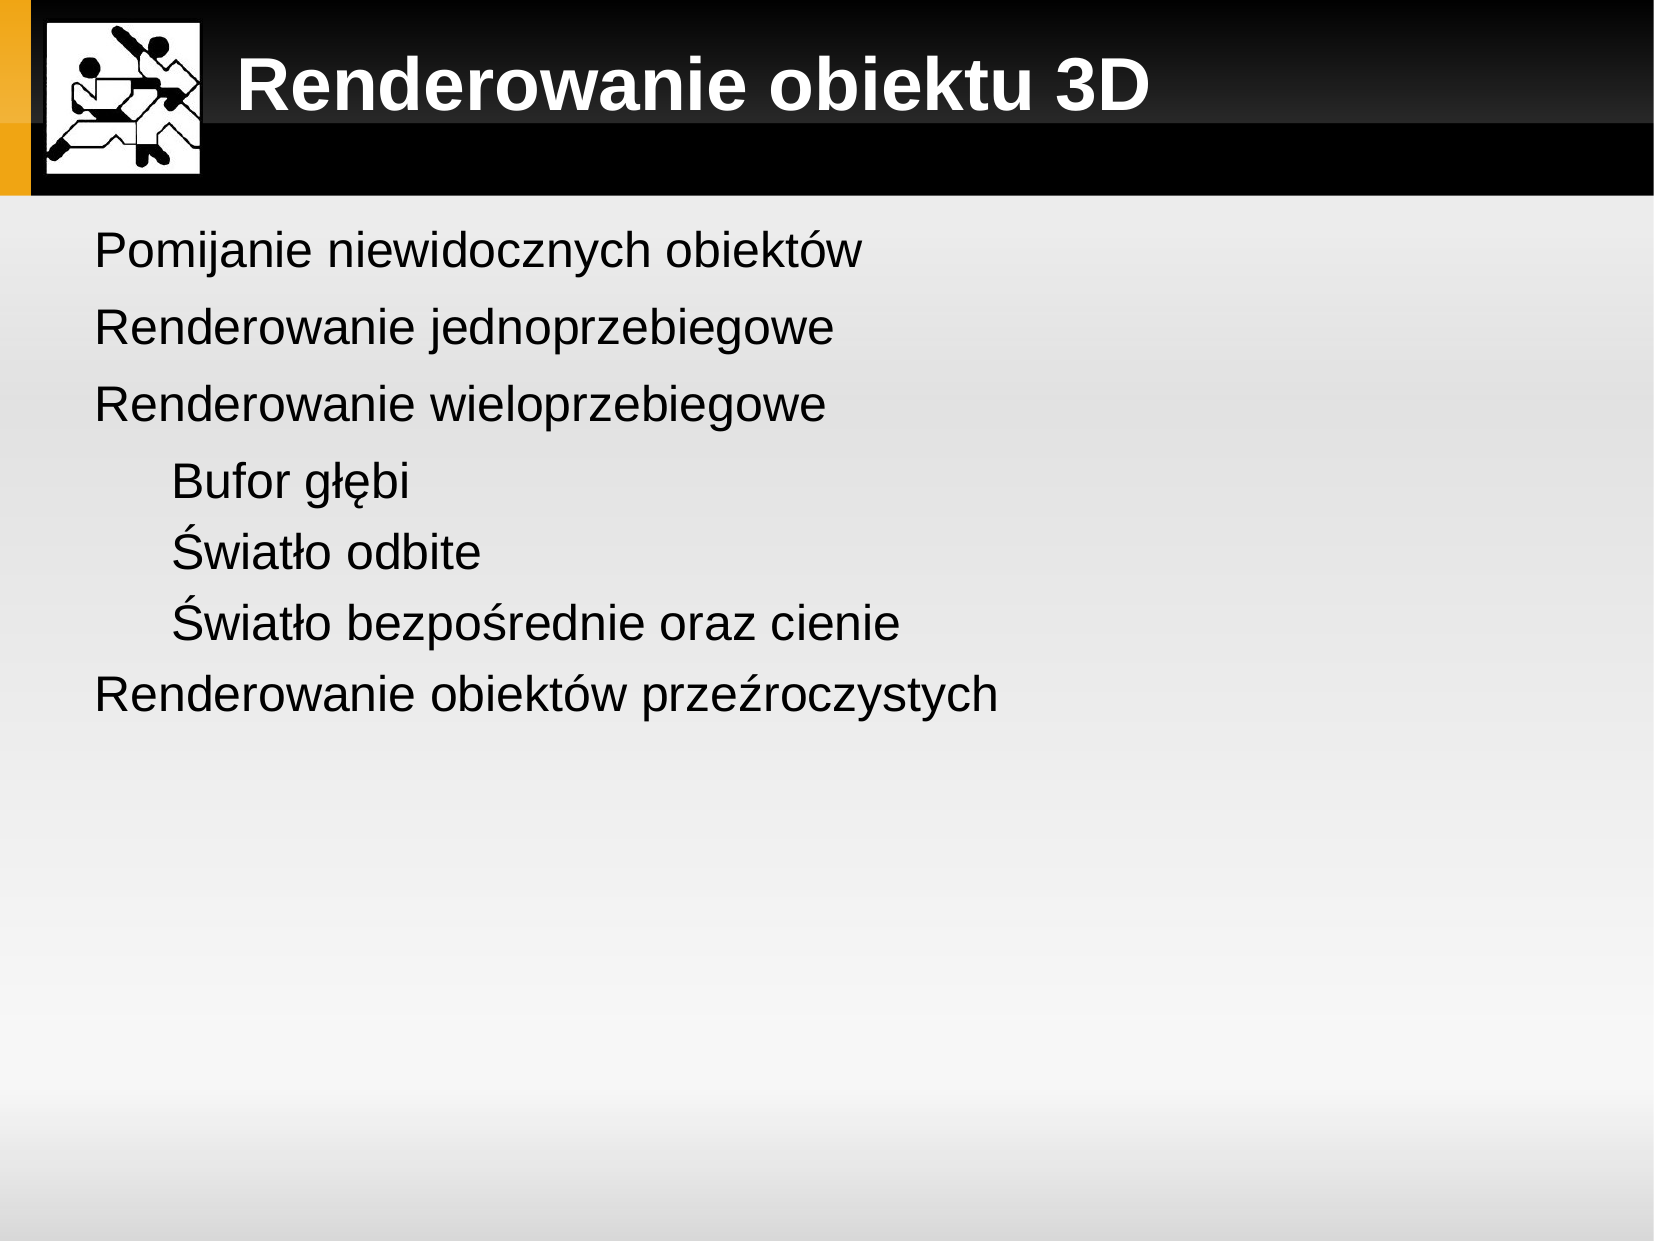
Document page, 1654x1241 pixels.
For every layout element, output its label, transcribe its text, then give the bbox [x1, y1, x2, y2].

title Renderowanie obiektu 3D [236, 0, 1594, 178]
list Pomijanie niewidocznych obiektów Renderowanie jednoprzebiegowe Renderowanie wieloprzebiegowe Bufor głębi Światło odbite Światło bezpośrednie oraz cienie Renderowanie obiektów przeźroczystych [77, 229, 1565, 1211]
picture [0, 0, 1654, 1241]
